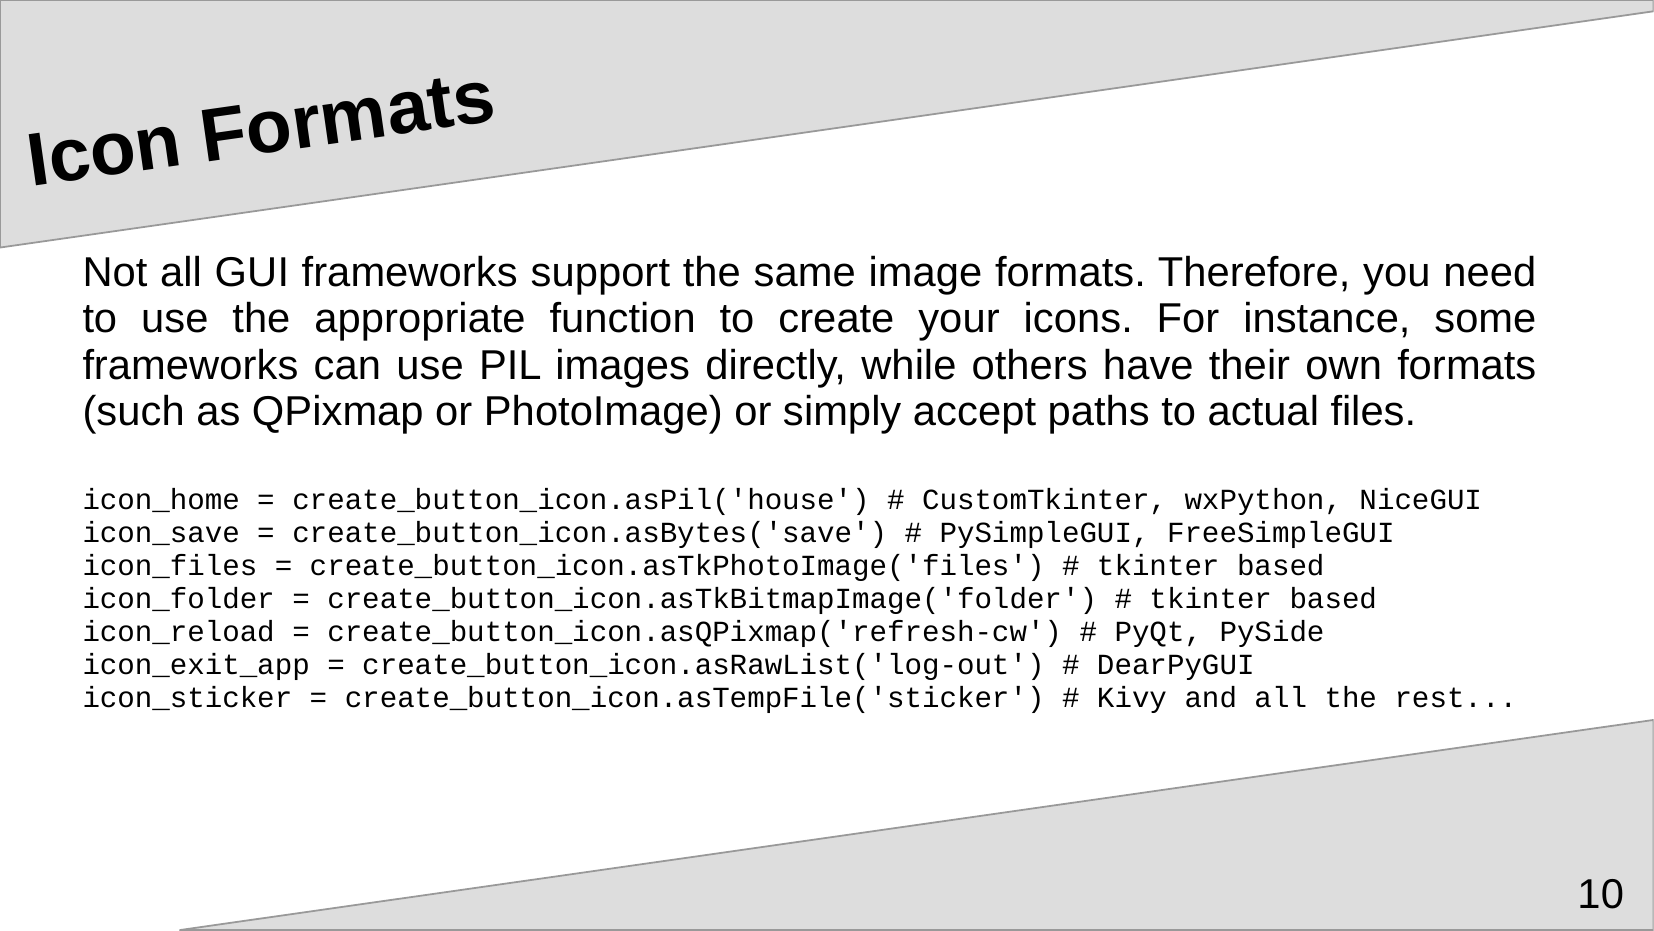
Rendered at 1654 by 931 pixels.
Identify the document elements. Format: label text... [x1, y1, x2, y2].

title Icon Formats [16, 0, 1501, 239]
list Not all GUI frameworks support the same image formats. Therefore, you need to use the appropriate function to create your icons. For instance, some frameworks can use PIL images directly, while others have their own formats (such as QPixmap or PhotoImage) or simply accept paths to actual files. icon_home = create_button_icon.asPil('house') # CustomTkinter, wxPython, NiceGUI icon_save = create_button_icon.asBytes('save') # PySimpleGUI, FreeSimpleGUI icon_files = create_button_icon.asTkPhotoImage('files') # tkinter based icon_folder = create_button_icon.asTkBitmapImage('folder') # tkinter based icon_reload = create_button_icon.asQPixmap('refresh-cw') # PyQt, PySide icon_exit_app = create_button_icon.asRawList('log-out') # DearPyGUI icon_sticker = create_button_icon.asTempFile('sticker') # Kivy and all the rest... [82, 248, 1538, 789]
